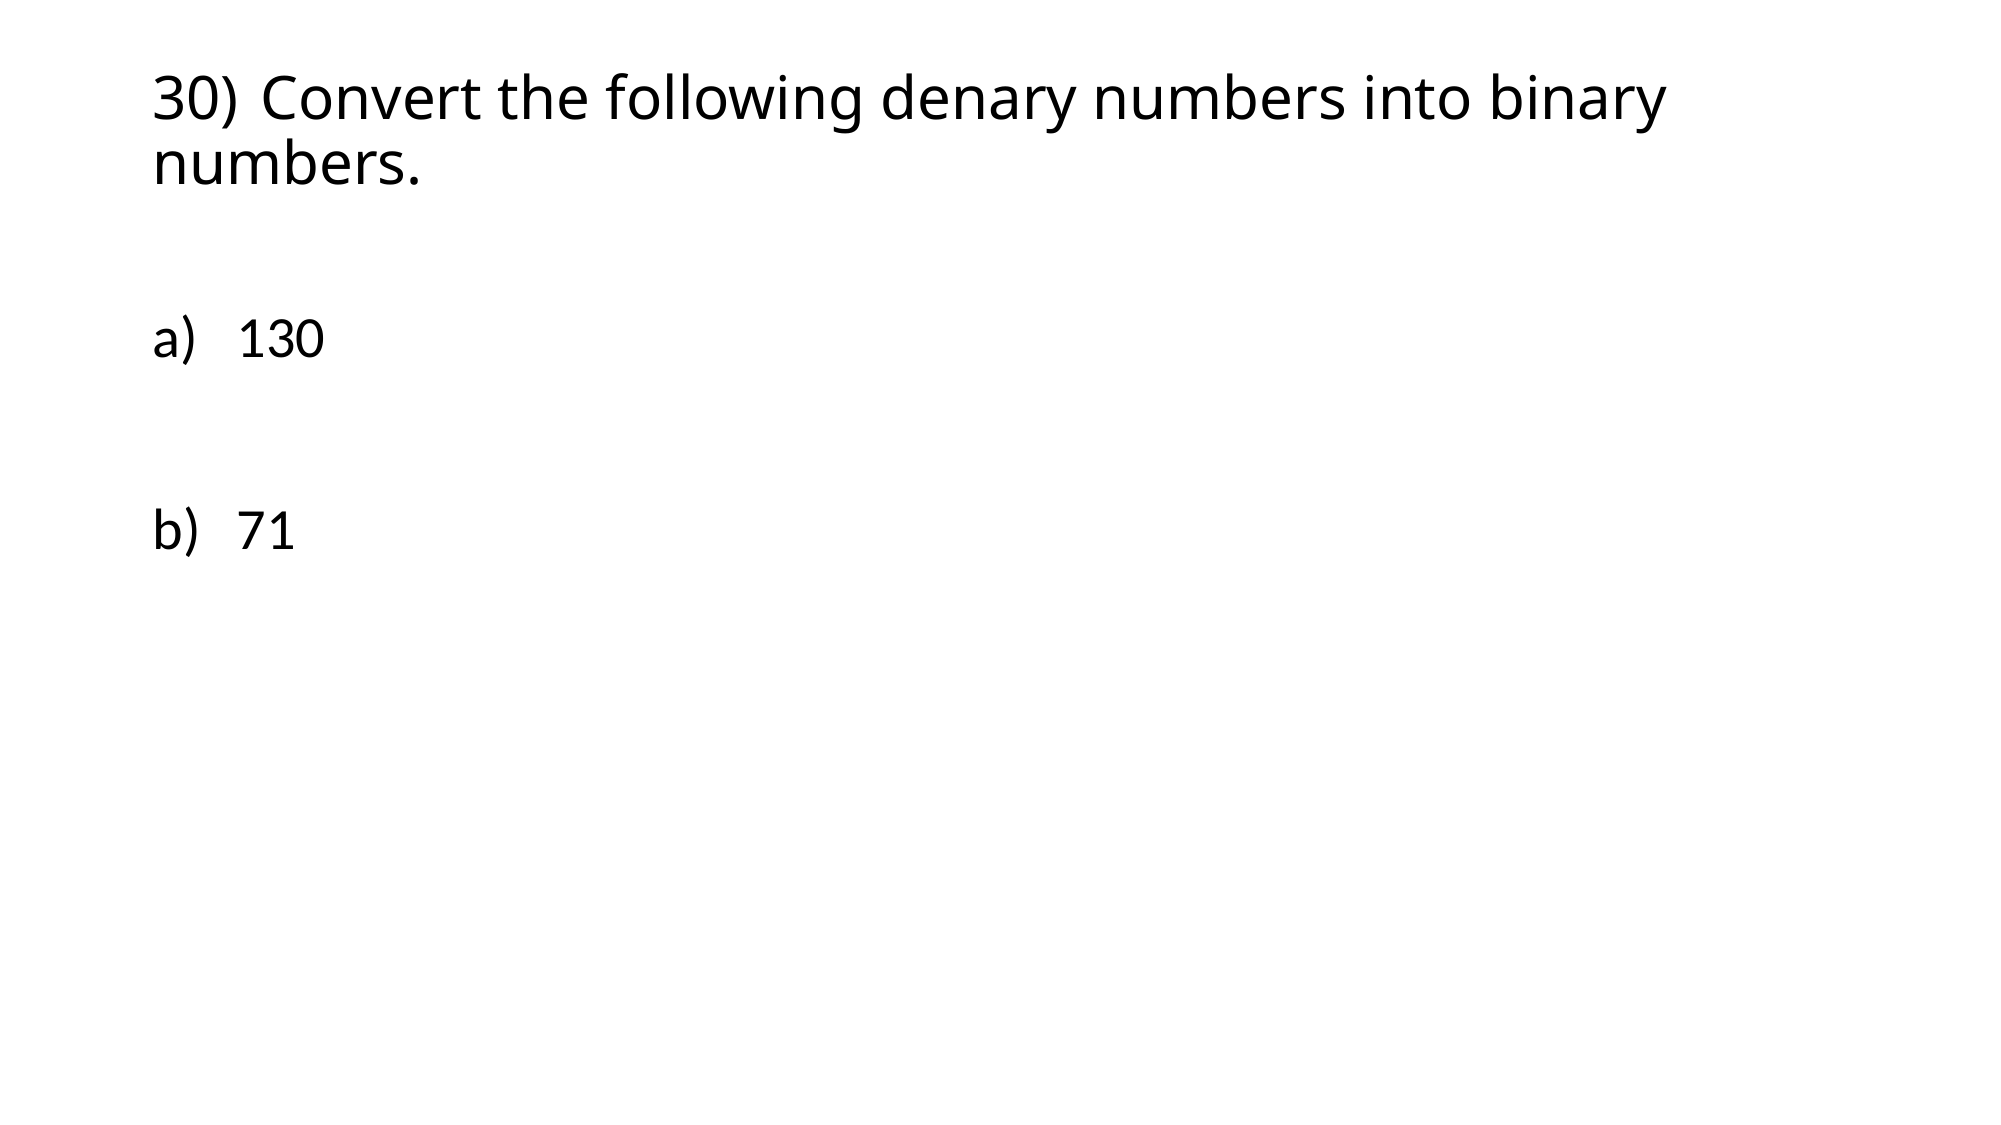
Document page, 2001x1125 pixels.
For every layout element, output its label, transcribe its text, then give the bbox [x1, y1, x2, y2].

title 30) Convert the following denary numbers into binary numbers. [137, 59, 1863, 278]
list 130 71 [137, 299, 1863, 1014]
